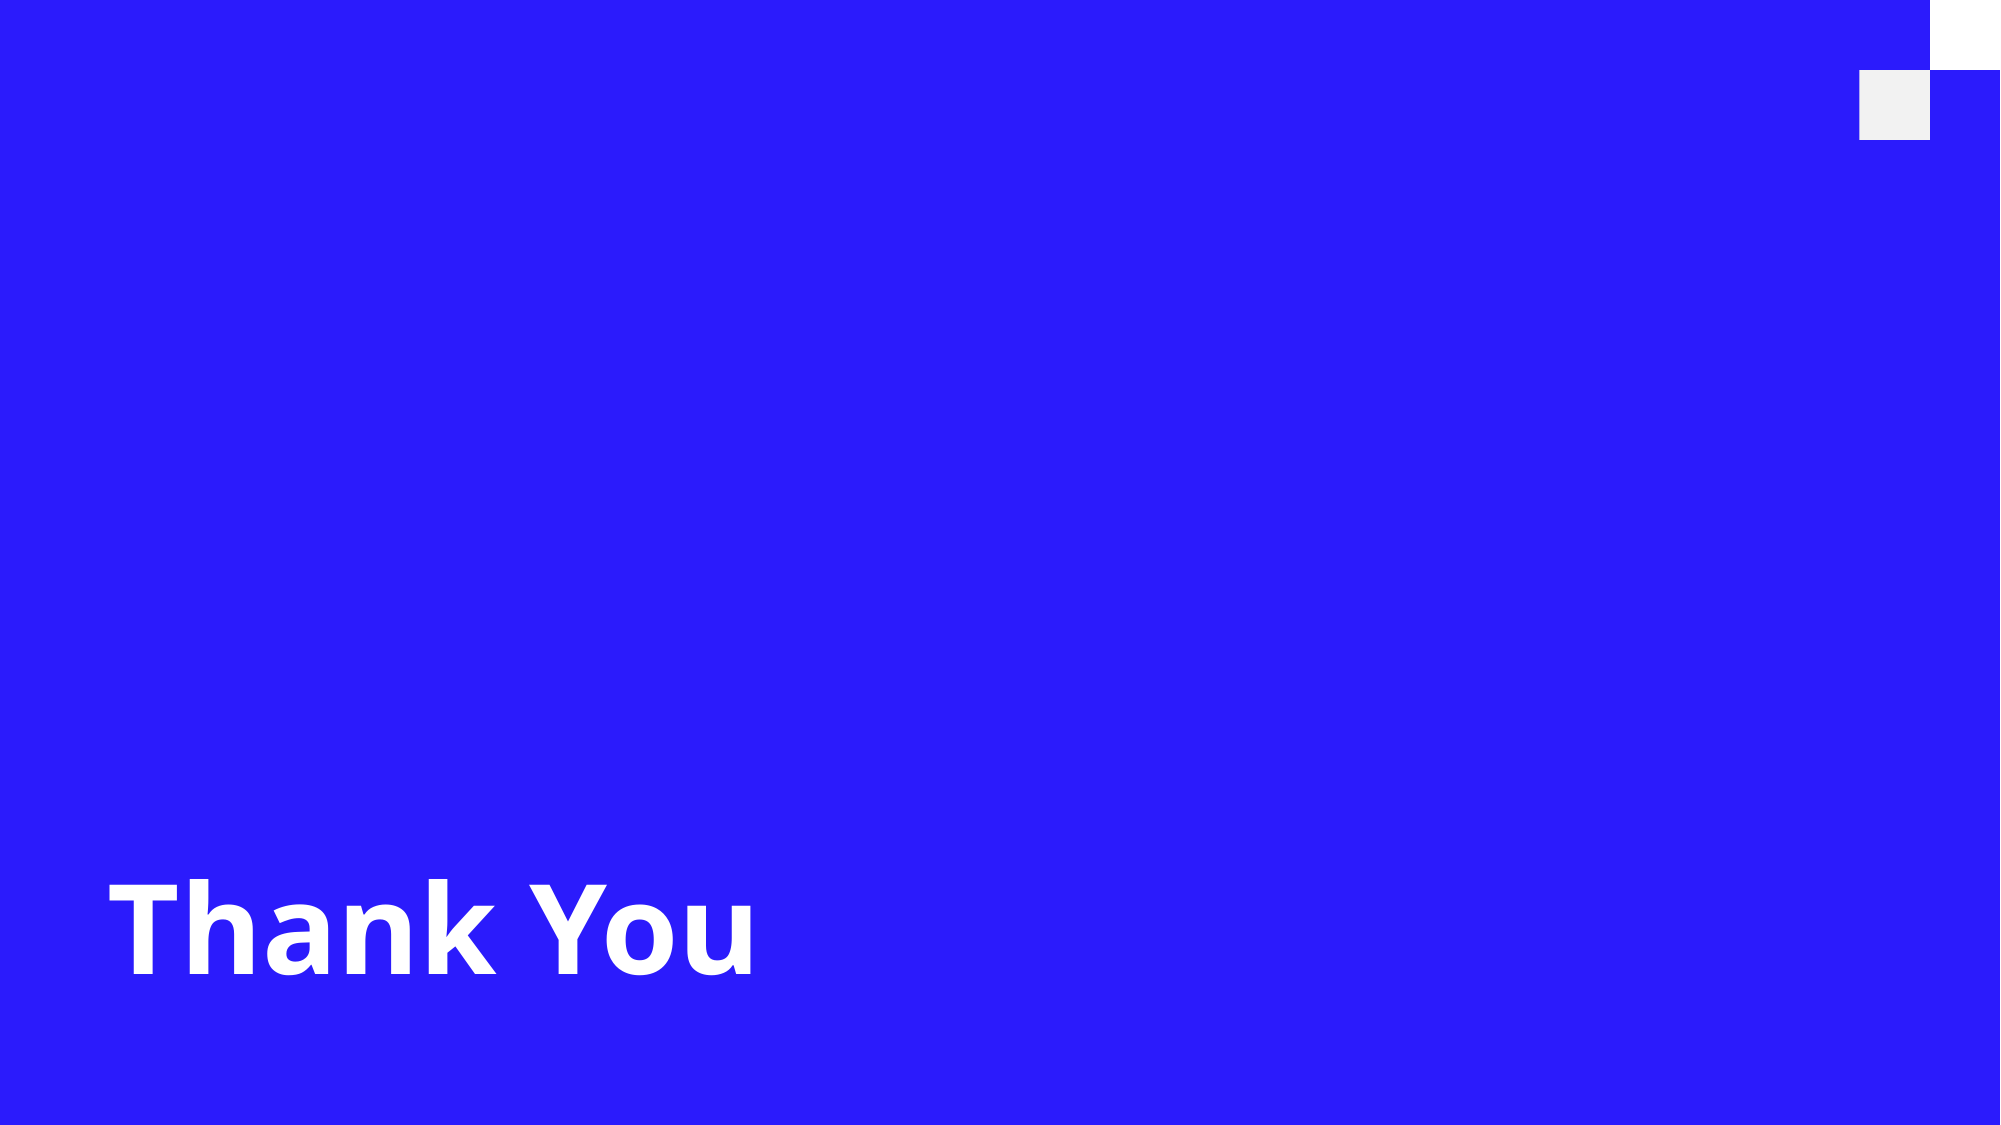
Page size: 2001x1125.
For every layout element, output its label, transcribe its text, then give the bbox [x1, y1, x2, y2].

title Thank You [107, 697, 1890, 1000]
